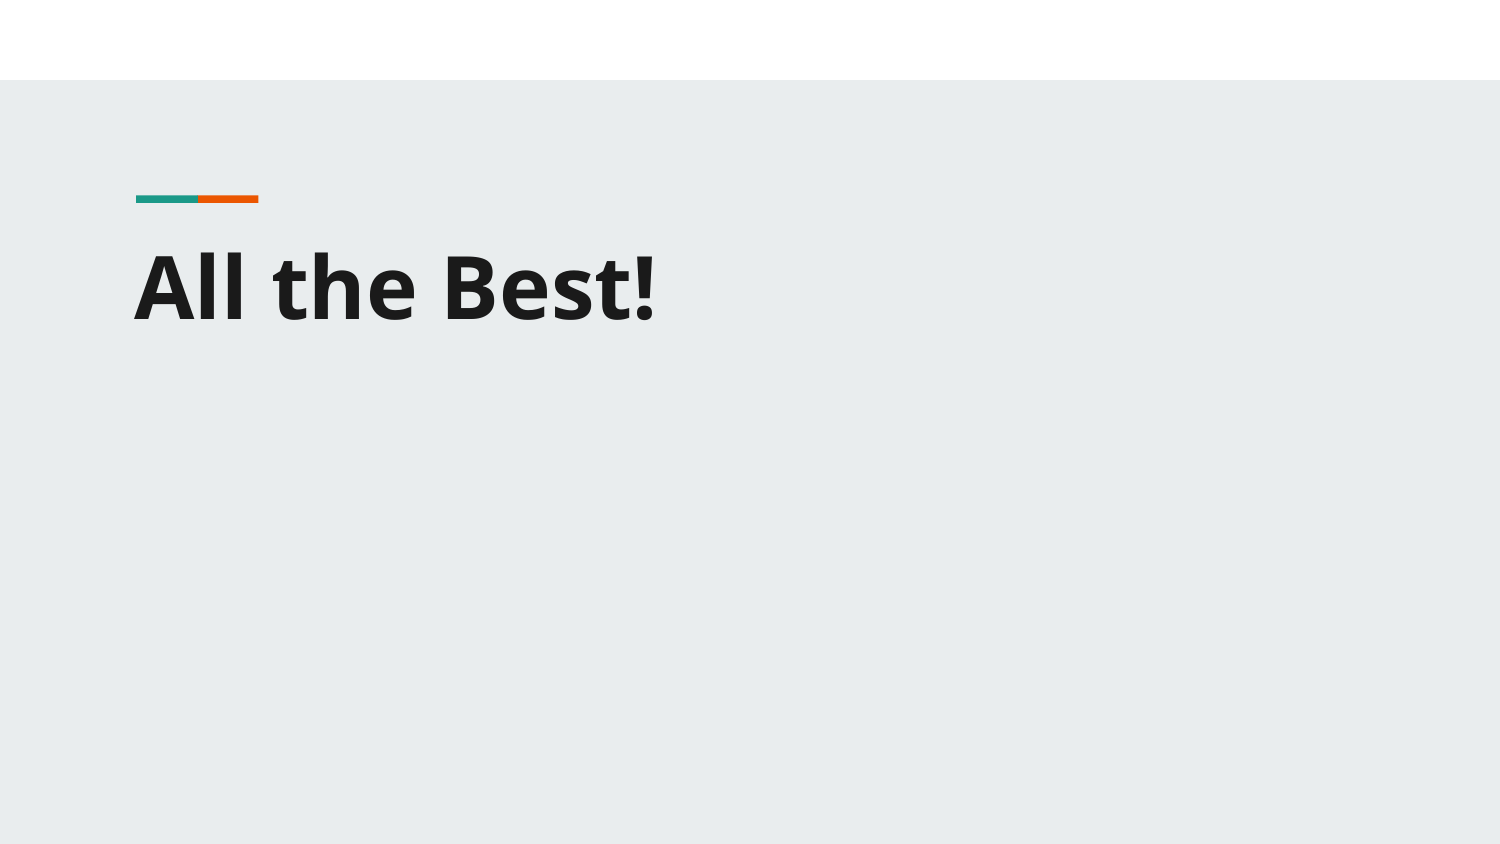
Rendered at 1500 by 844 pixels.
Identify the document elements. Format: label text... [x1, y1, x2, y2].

title All the Best! [119, 216, 1381, 490]
